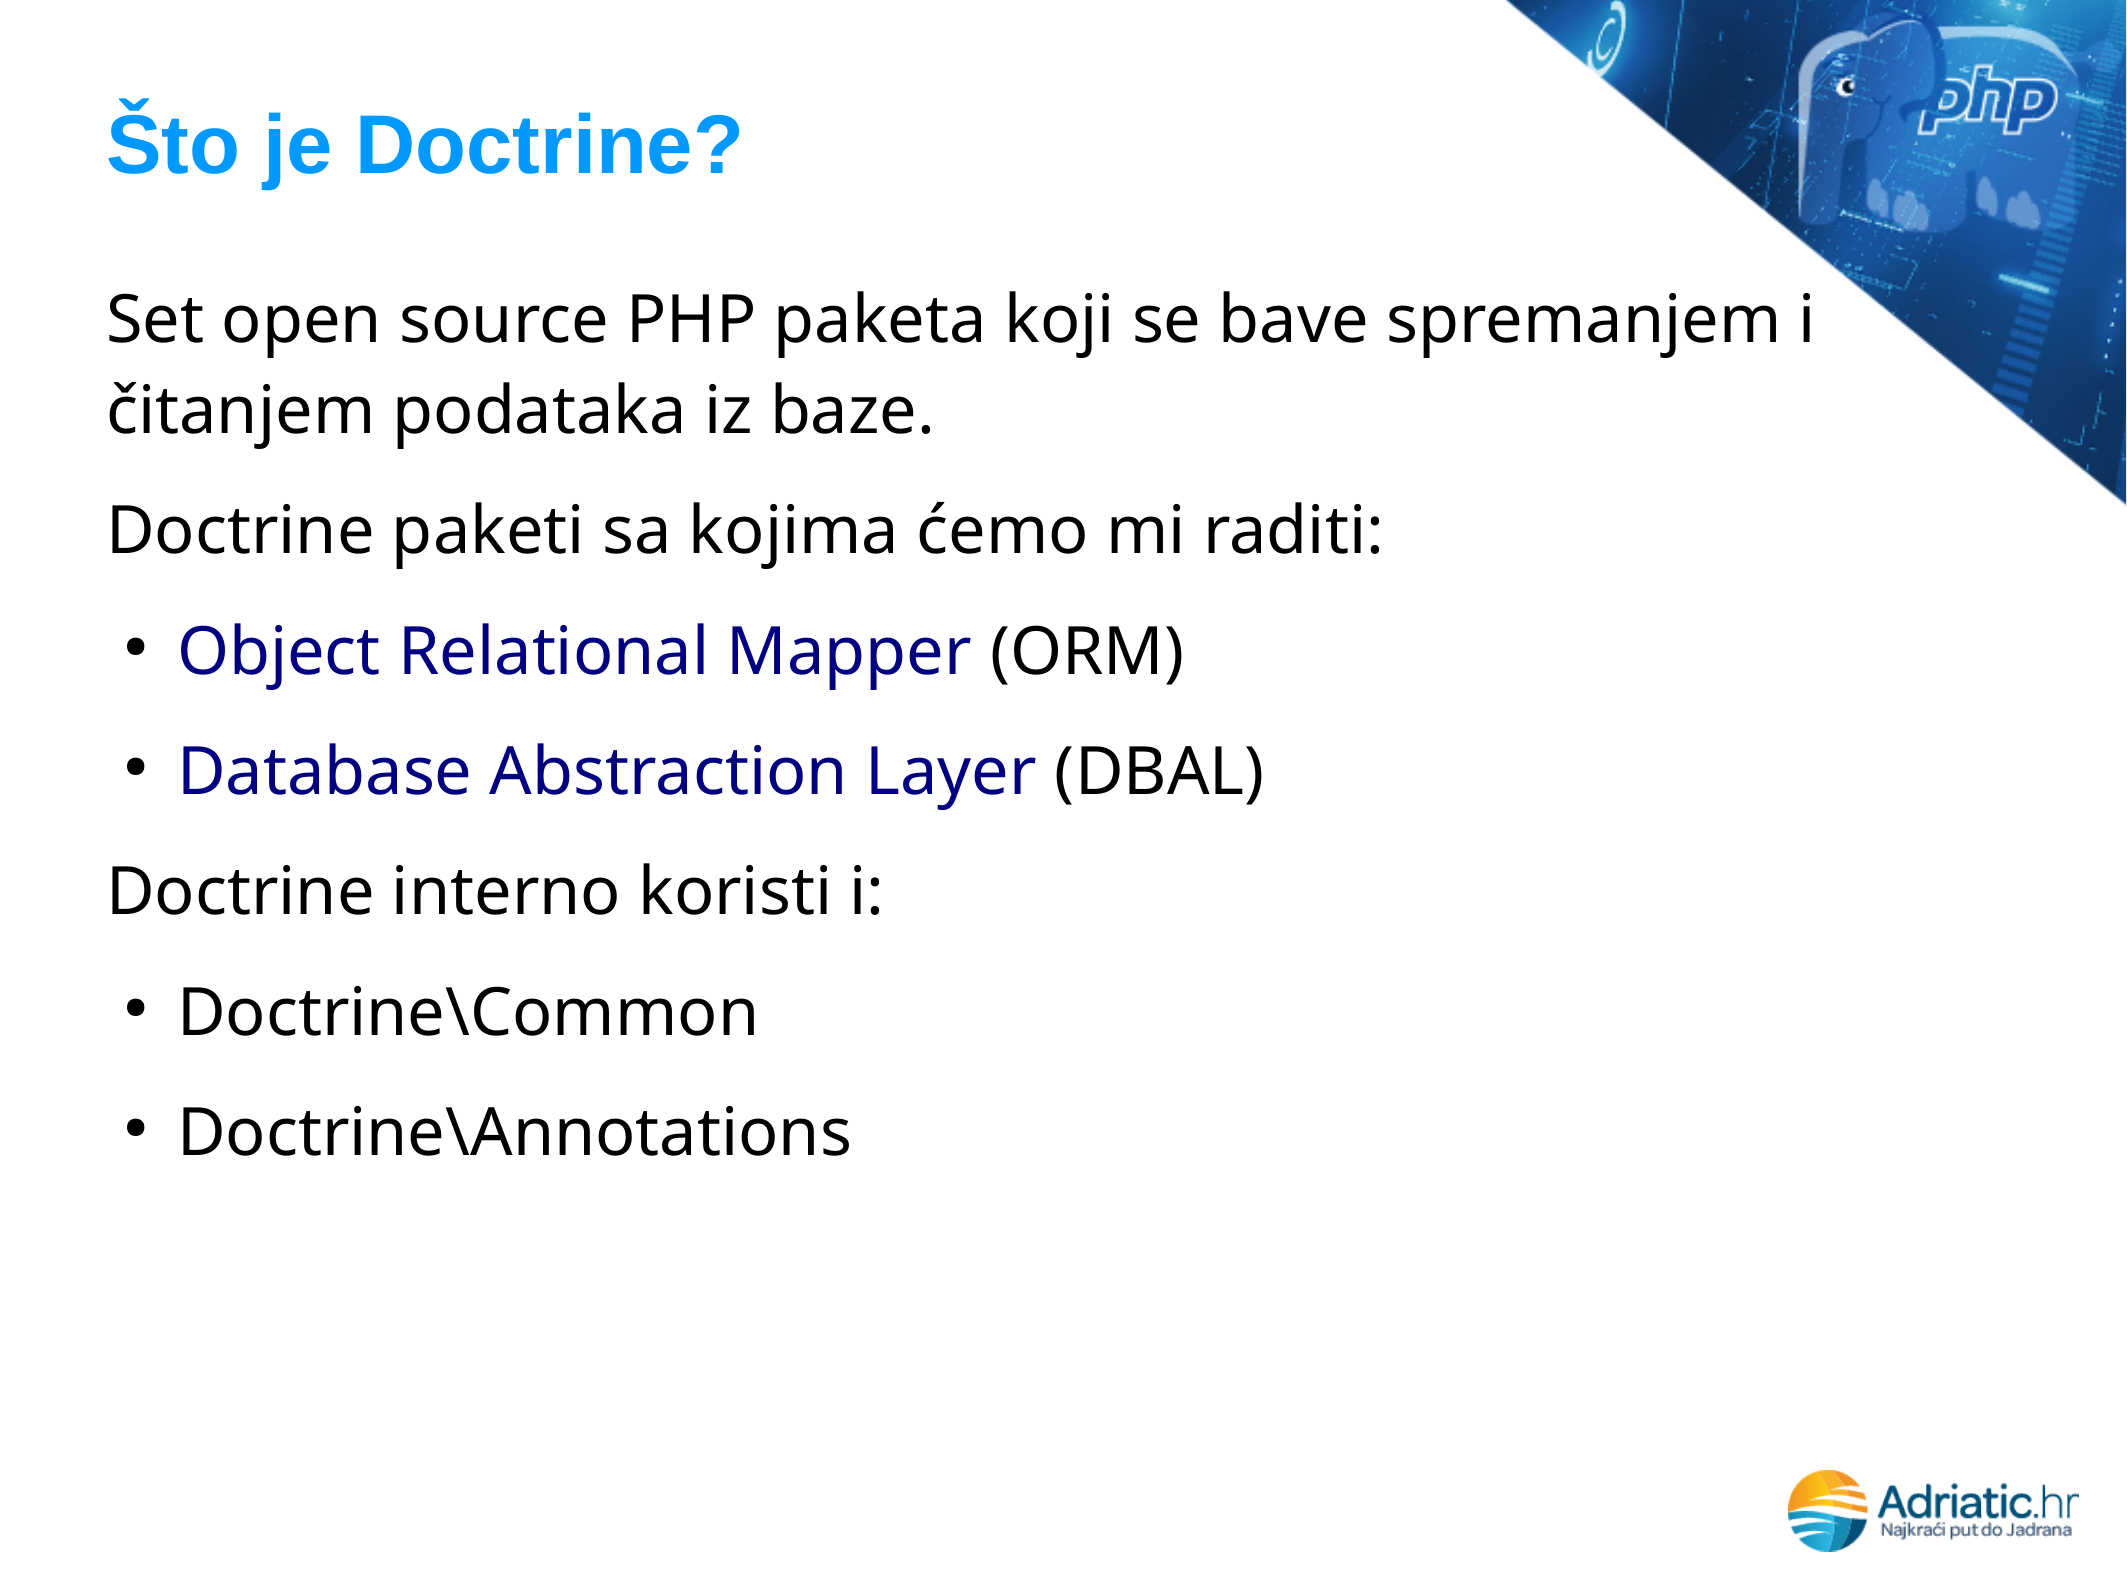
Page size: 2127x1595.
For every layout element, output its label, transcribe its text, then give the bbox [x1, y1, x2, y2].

picture [1505, 0, 2127, 625]
list Set open source PHP paketa koji se bave spremanjem i čitanjem podataka iz baze. Doctrine paketi sa kojima ćemo mi raditi: Object Relational Mapper (ORM) Database Abstraction Layer (DBAL) Doctrine interno koristi i: Doctrine\Common Doctrine\Annotations [106, 271, 1949, 1453]
title Što je Doctrine? [106, 70, 1630, 219]
picture [1788, 1470, 2079, 1552]
